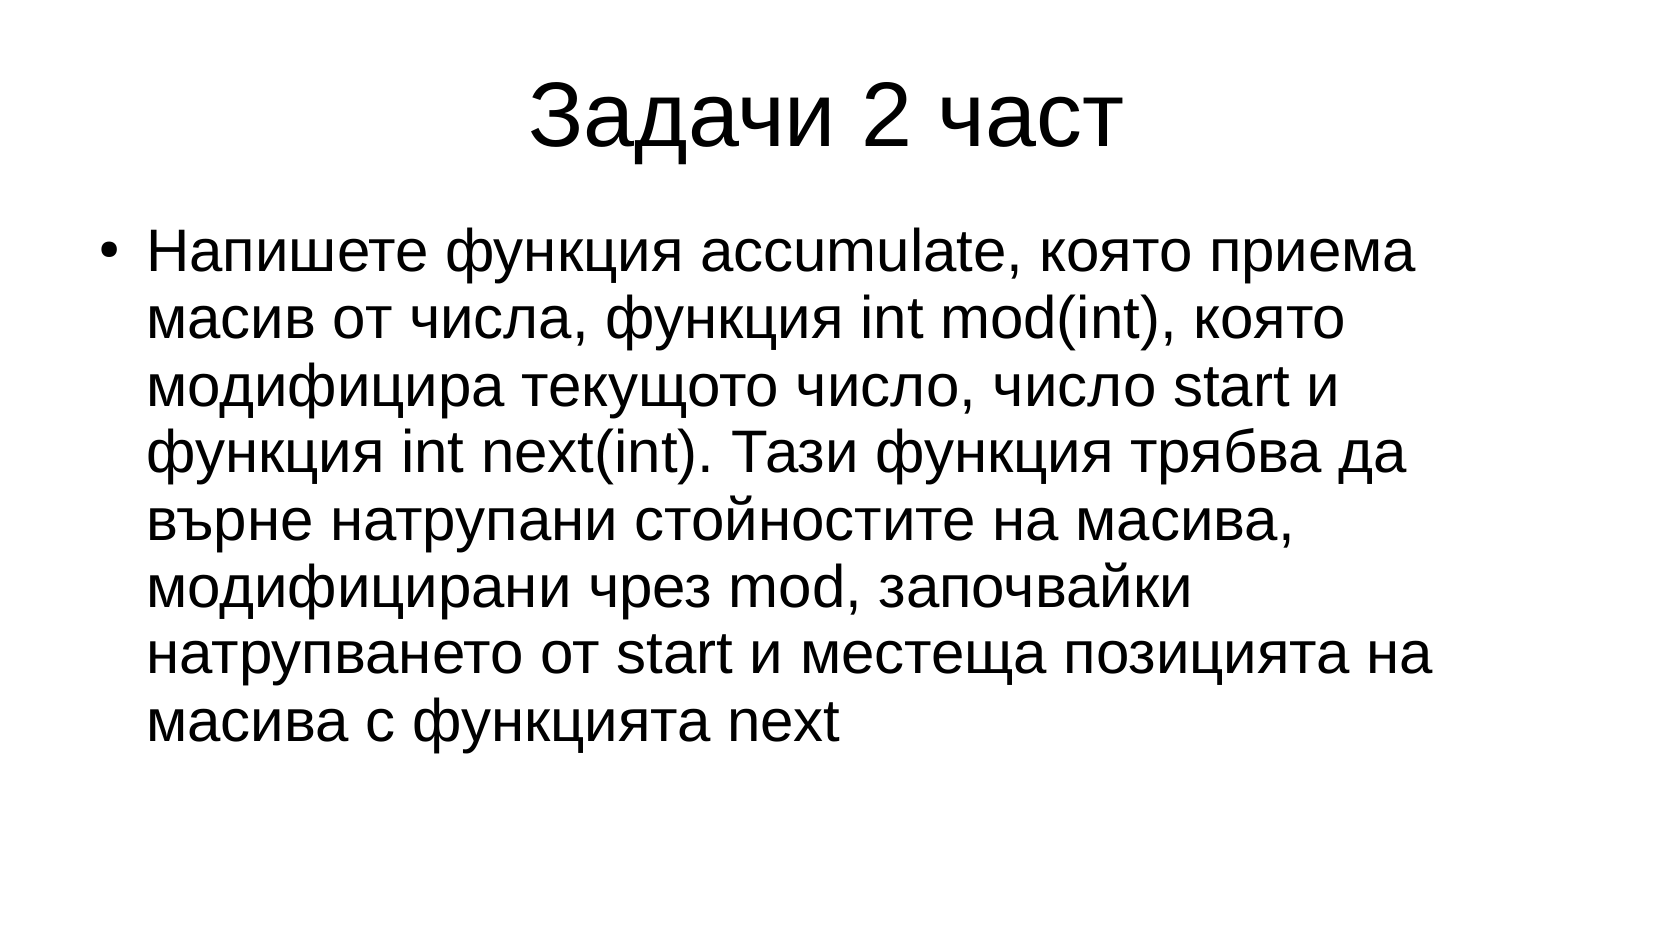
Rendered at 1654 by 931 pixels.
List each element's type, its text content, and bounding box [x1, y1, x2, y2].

title Задачи 2 част [82, 37, 1571, 193]
list Напишете функция accumulate, която приема масив от числа, функция int mod(int), която модифицира текущото число, число start и функция int next(int). Тази функция трябва да върне натрупани стойностите на масива, модифицирани чрез mod, започвайки натрупването от start и местеща позицията на масива с функцията next [82, 217, 1571, 758]
